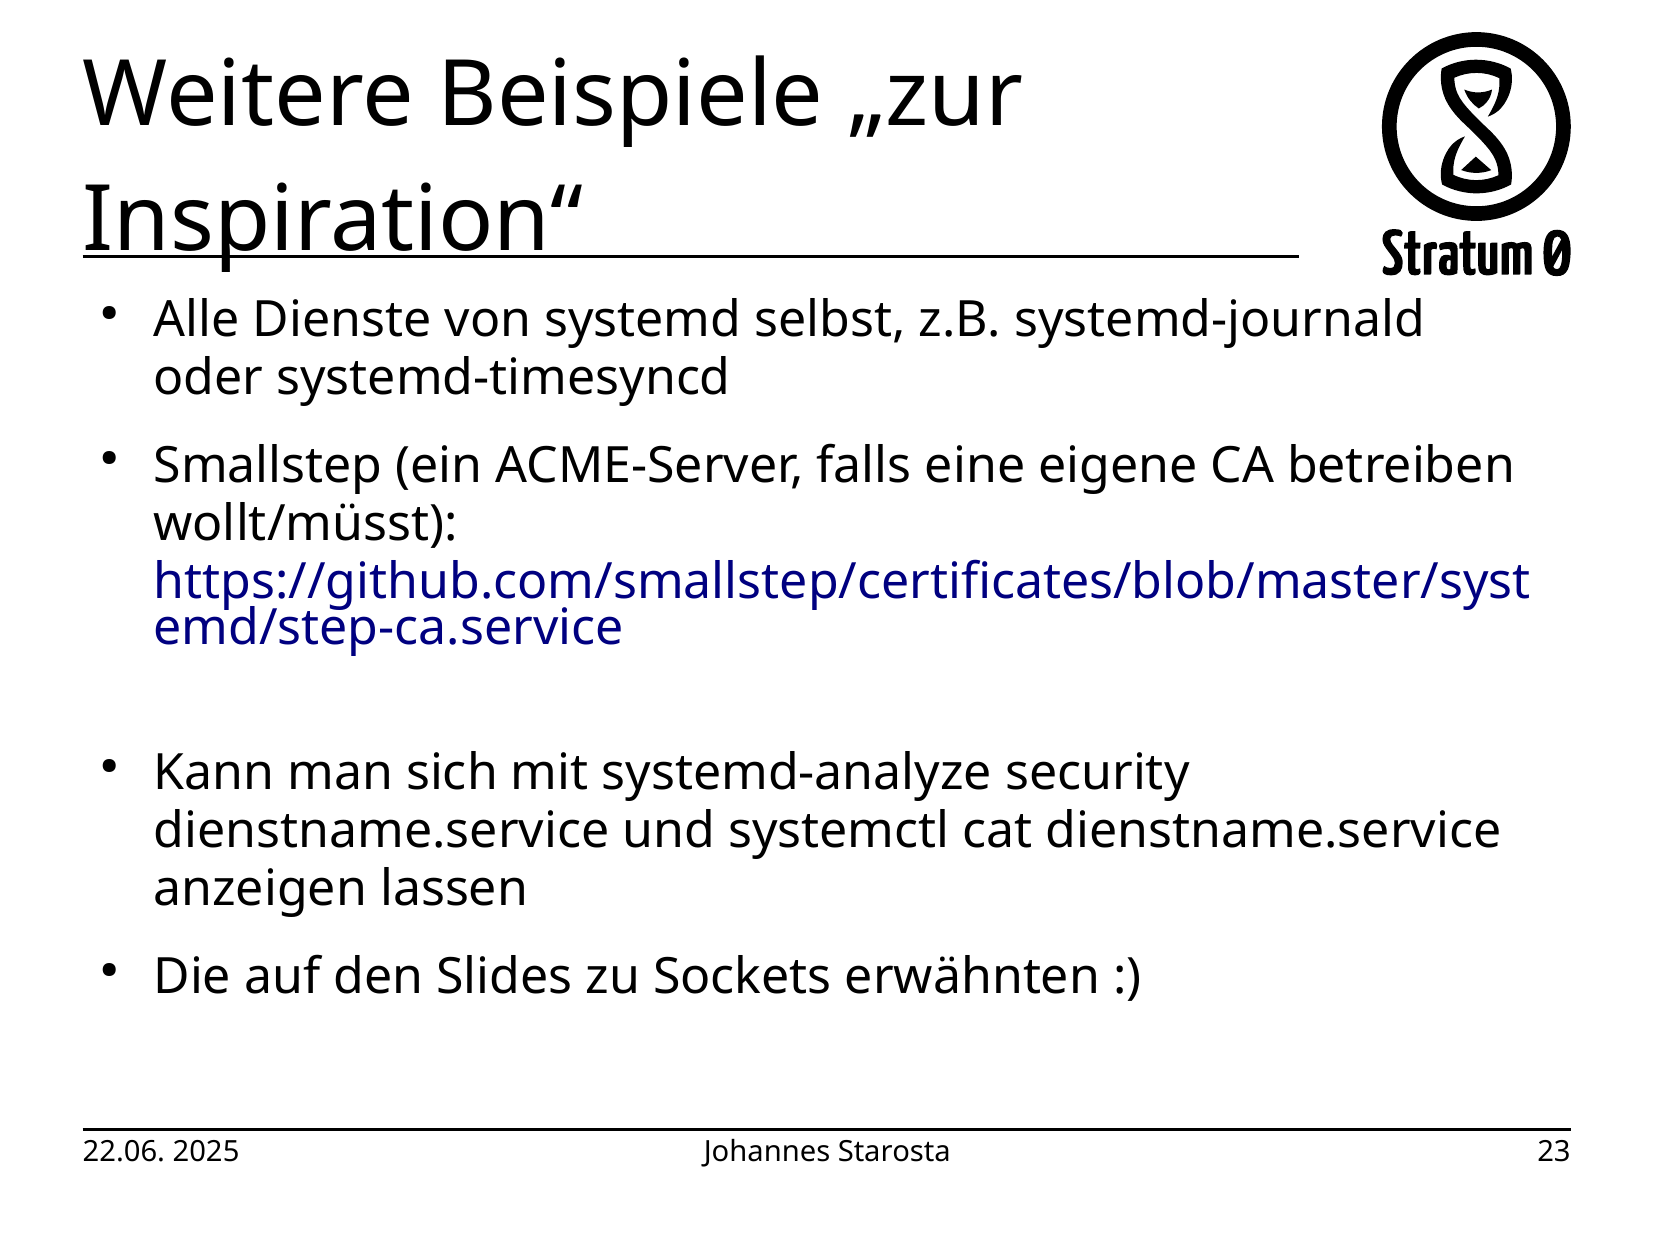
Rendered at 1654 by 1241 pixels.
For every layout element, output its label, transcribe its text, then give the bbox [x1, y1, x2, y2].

list Alle Dienste von systemd selbst, z.B. systemd-journald oder systemd-timesyncd Smallstep (ein ACME-Server, falls eine eigene CA betreiben wollt/müsst): https://github.com/smallstep/certificates/blob/master/systemd/step-ca.service Kann man sich mit systemd-analyze security dienstname.service und systemctl cat dienstname.service anzeigen lassen Die auf den Slides zu Sockets erwähnten :) [82, 290, 1538, 1010]
title Weitere Beispiele „zur Inspiration“ [82, 49, 1300, 257]
